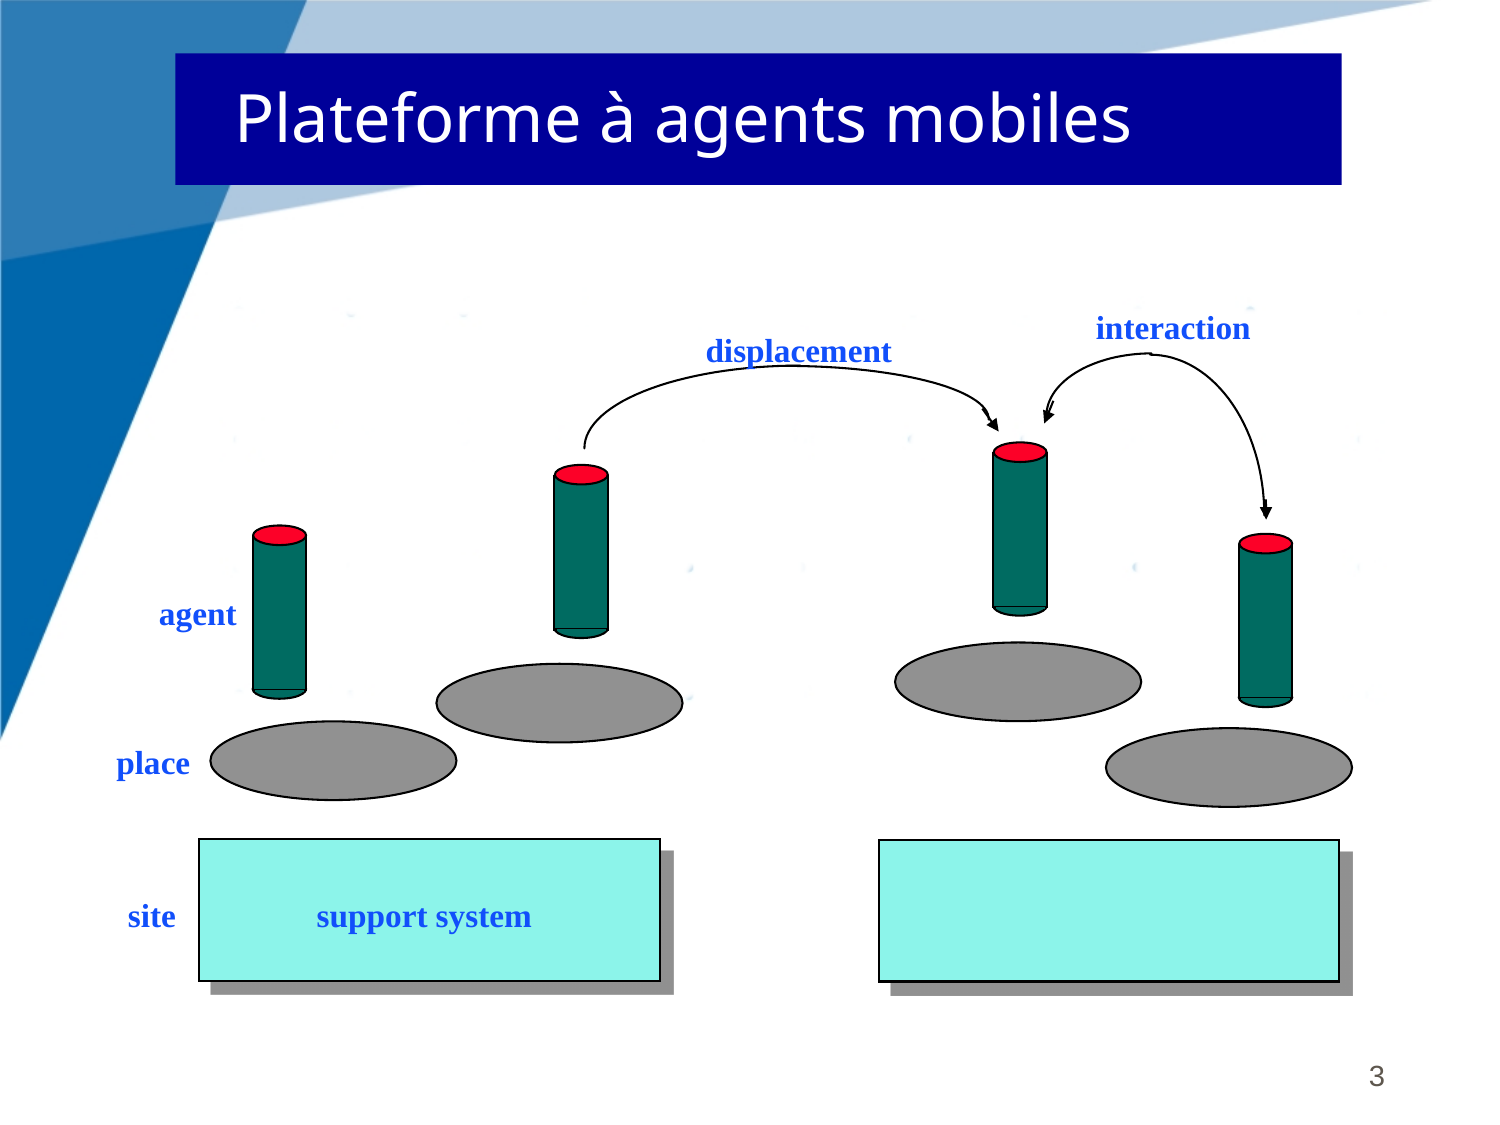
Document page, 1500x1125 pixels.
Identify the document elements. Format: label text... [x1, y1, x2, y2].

picture [0, 0, 1500, 842]
text_box place [101, 732, 206, 789]
text_box [1238, 533, 1293, 708]
text_box agent [144, 583, 252, 640]
text_box site [113, 884, 191, 942]
text_box support system [301, 885, 602, 942]
text_box [878, 840, 1340, 982]
text_box [1105, 728, 1353, 807]
title Plateforme à agents mobiles [175, 53, 1342, 185]
text_box [252, 525, 307, 699]
text_box [210, 721, 457, 801]
text_box [993, 442, 1047, 616]
text_box [554, 464, 608, 639]
text_box [436, 663, 683, 743]
text_box [199, 839, 661, 981]
text_box displacement [690, 319, 928, 377]
text_box interaction [1081, 297, 1318, 354]
text_box [895, 642, 1142, 722]
